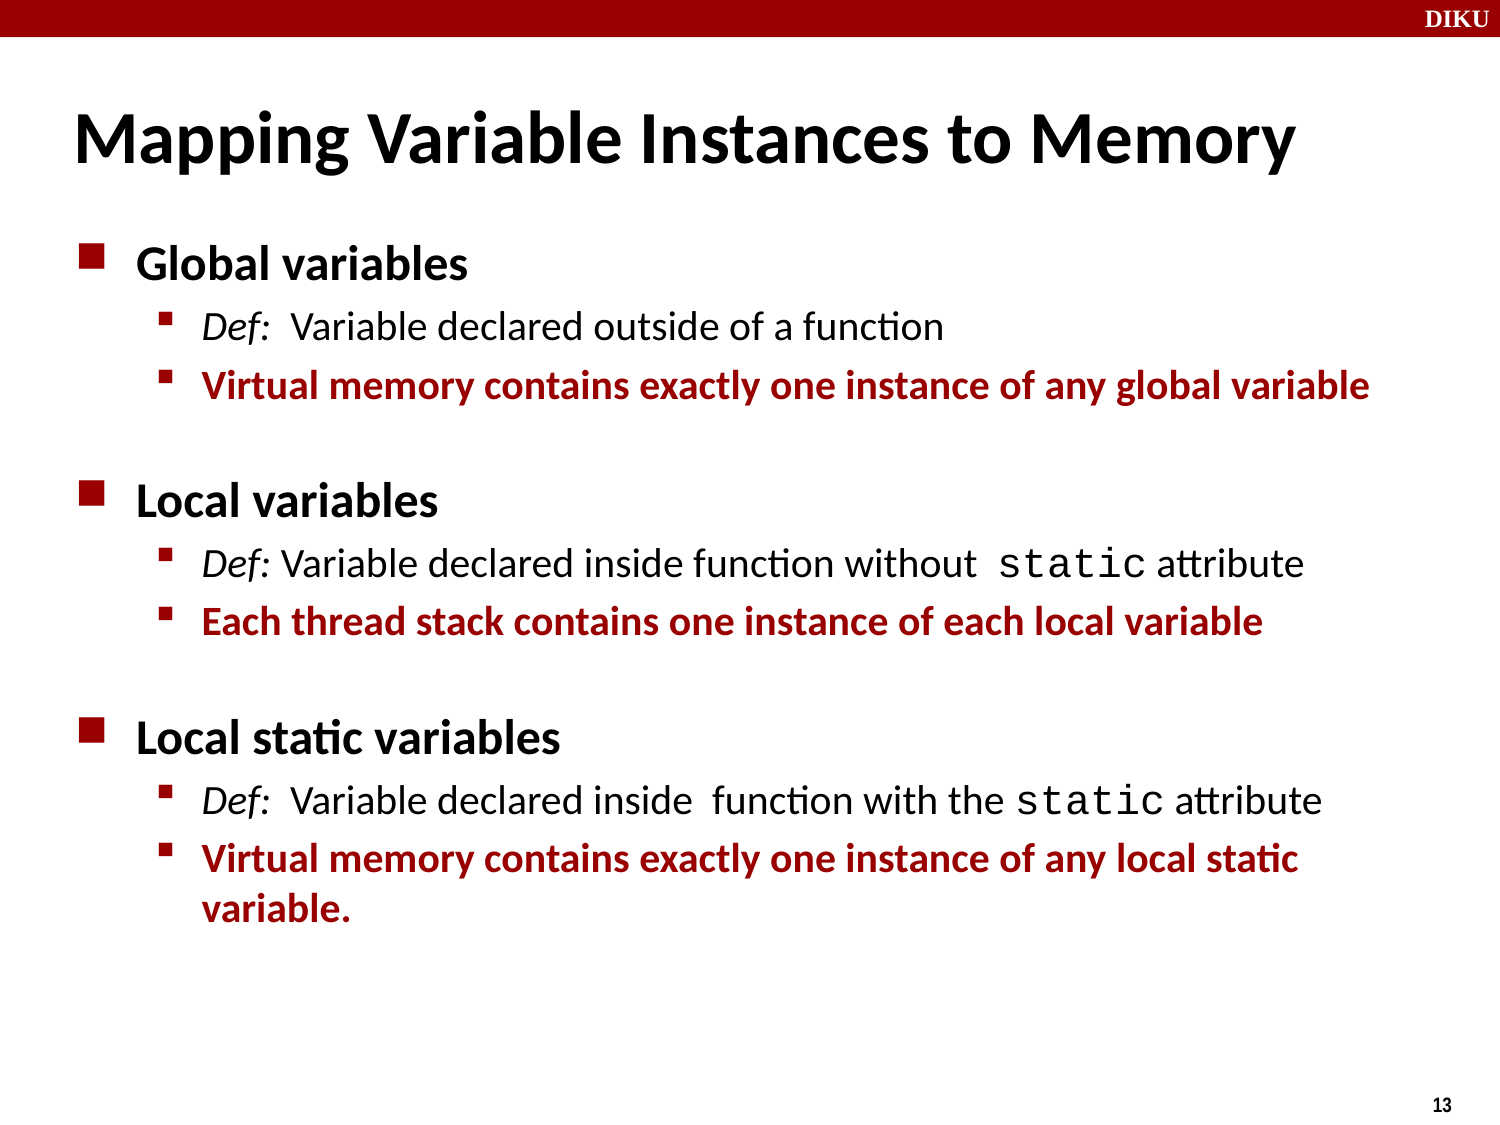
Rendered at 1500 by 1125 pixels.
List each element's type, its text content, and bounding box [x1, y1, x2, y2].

text_box Global variables Def: Variable declared outside of a function Virtual memory contains exactly one instance of any global variable Local variables Def: Variable declared inside function without static attribute Each thread stack contains one instance of each local variable Local static variables Def: Variable declared inside function with the static attribute Virtual memory contains exactly one instance of any local static variable. [65, 223, 1450, 1039]
text_box Mapping Variable Instances to Memory [58, 71, 1450, 197]
